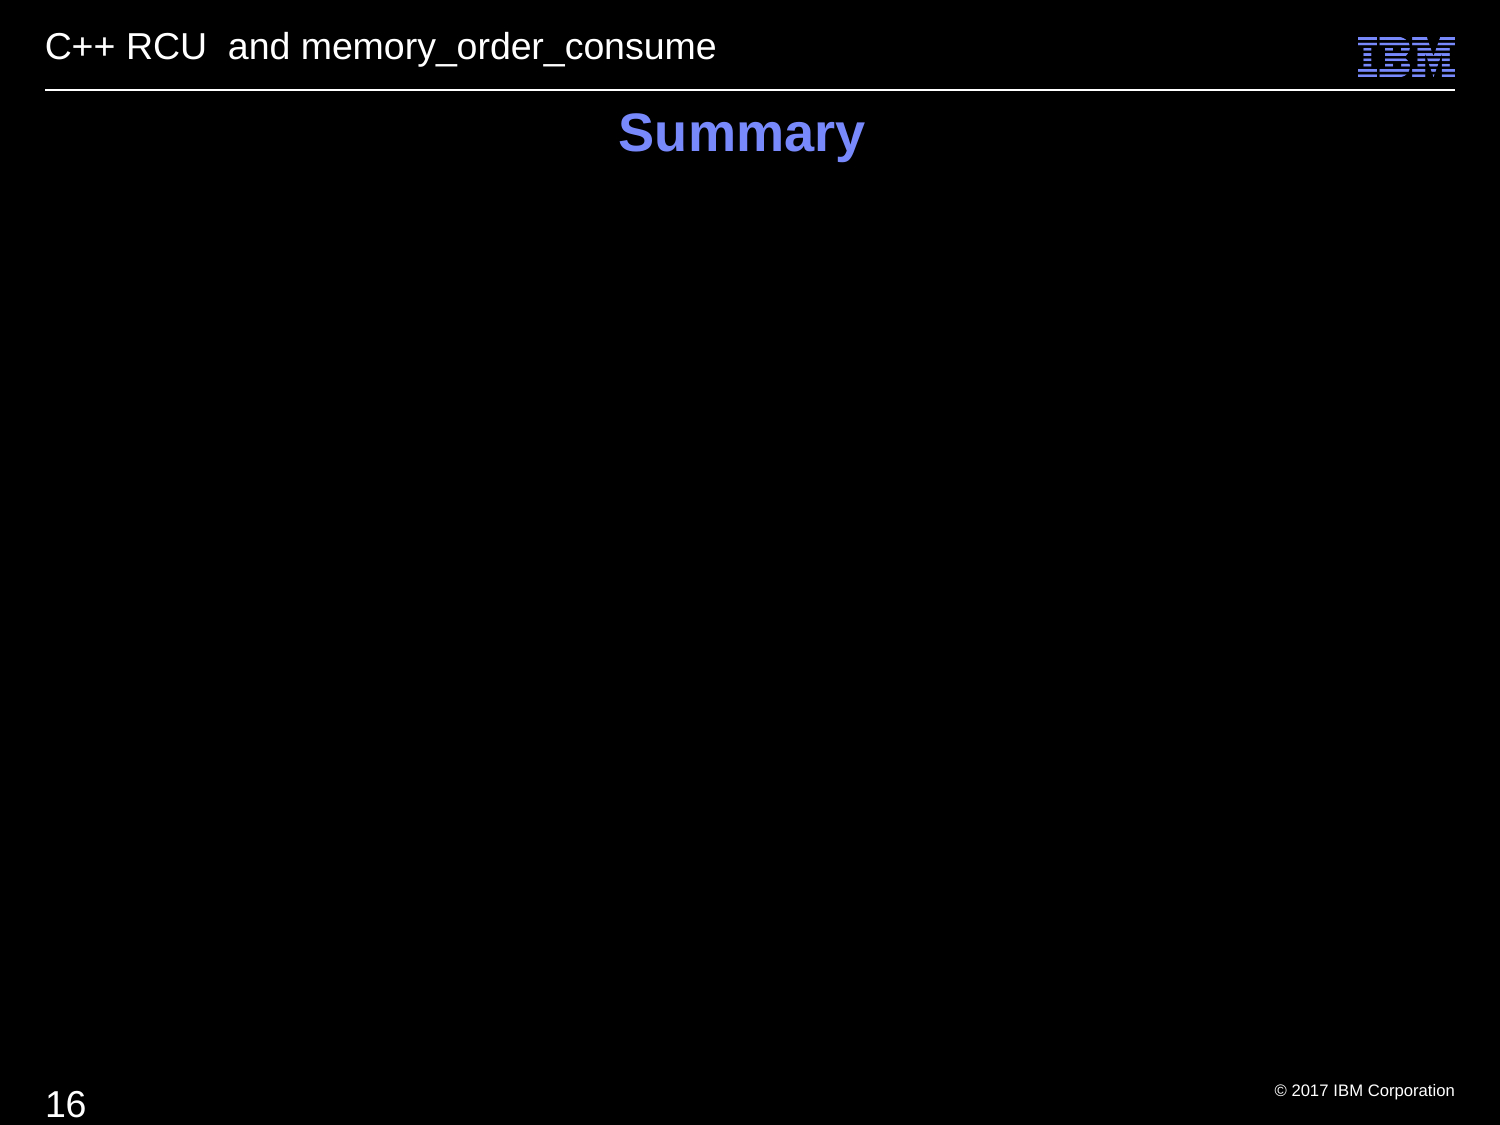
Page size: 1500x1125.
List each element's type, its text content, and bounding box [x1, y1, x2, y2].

title Summary [29, 97, 1455, 203]
picture [1358, 37, 1455, 77]
